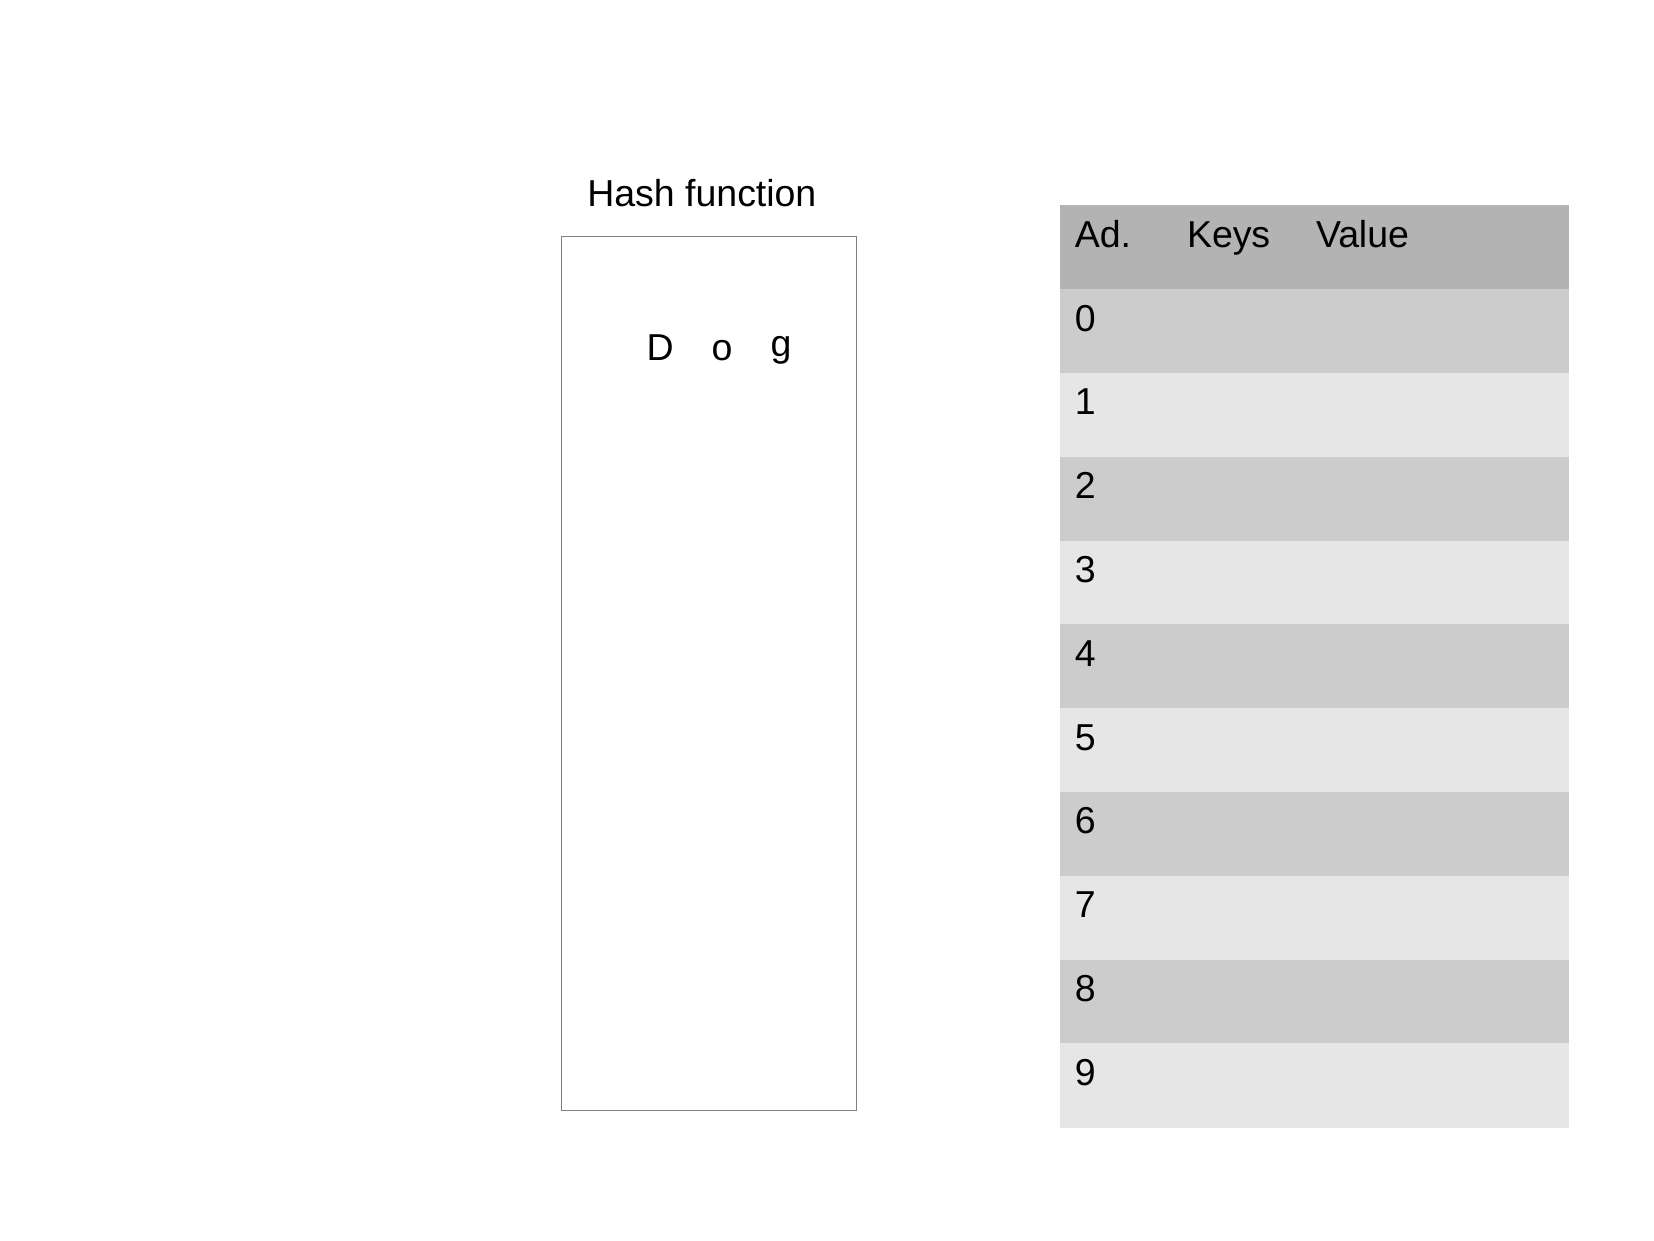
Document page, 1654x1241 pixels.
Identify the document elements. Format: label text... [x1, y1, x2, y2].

table_cell [1301, 876, 1569, 960]
table_cell 5 [1060, 708, 1172, 792]
table_cell 9 [1060, 1043, 1172, 1128]
table_header Value [1301, 205, 1569, 289]
table_cell [1172, 289, 1301, 373]
table_cell 4 [1060, 624, 1172, 708]
table_cell 3 [1060, 541, 1172, 624]
text_box [561, 236, 857, 1111]
table_cell [1301, 1043, 1569, 1128]
table_cell [1172, 960, 1301, 1043]
table_header Keys [1172, 205, 1301, 289]
table_cell [1172, 624, 1301, 708]
text_box g [755, 315, 804, 373]
table_cell 8 [1060, 960, 1172, 1043]
table_cell [1301, 792, 1569, 876]
table_cell 2 [1060, 457, 1172, 541]
text_box o [696, 318, 756, 376]
table_cell [1172, 373, 1301, 457]
table_cell [1172, 708, 1301, 792]
table_cell [1301, 960, 1569, 1043]
table_cell [1172, 1043, 1301, 1128]
table_cell [1172, 792, 1301, 876]
table_header Ad. [1060, 205, 1172, 289]
table_cell [1301, 624, 1569, 708]
table_cell [1301, 373, 1569, 457]
table_cell [1172, 457, 1301, 541]
table_cell [1172, 541, 1301, 624]
table_cell 1 [1060, 373, 1172, 457]
table_cell [1301, 457, 1569, 541]
table_cell [1172, 876, 1301, 960]
text_box D [631, 318, 696, 376]
table_cell [1301, 708, 1569, 792]
table_cell 0 [1060, 289, 1172, 373]
table_cell [1301, 541, 1569, 624]
table_cell 7 [1060, 876, 1172, 960]
table_cell [1301, 289, 1569, 373]
table_cell 6 [1060, 792, 1172, 876]
text_box Hash function [572, 165, 845, 223]
